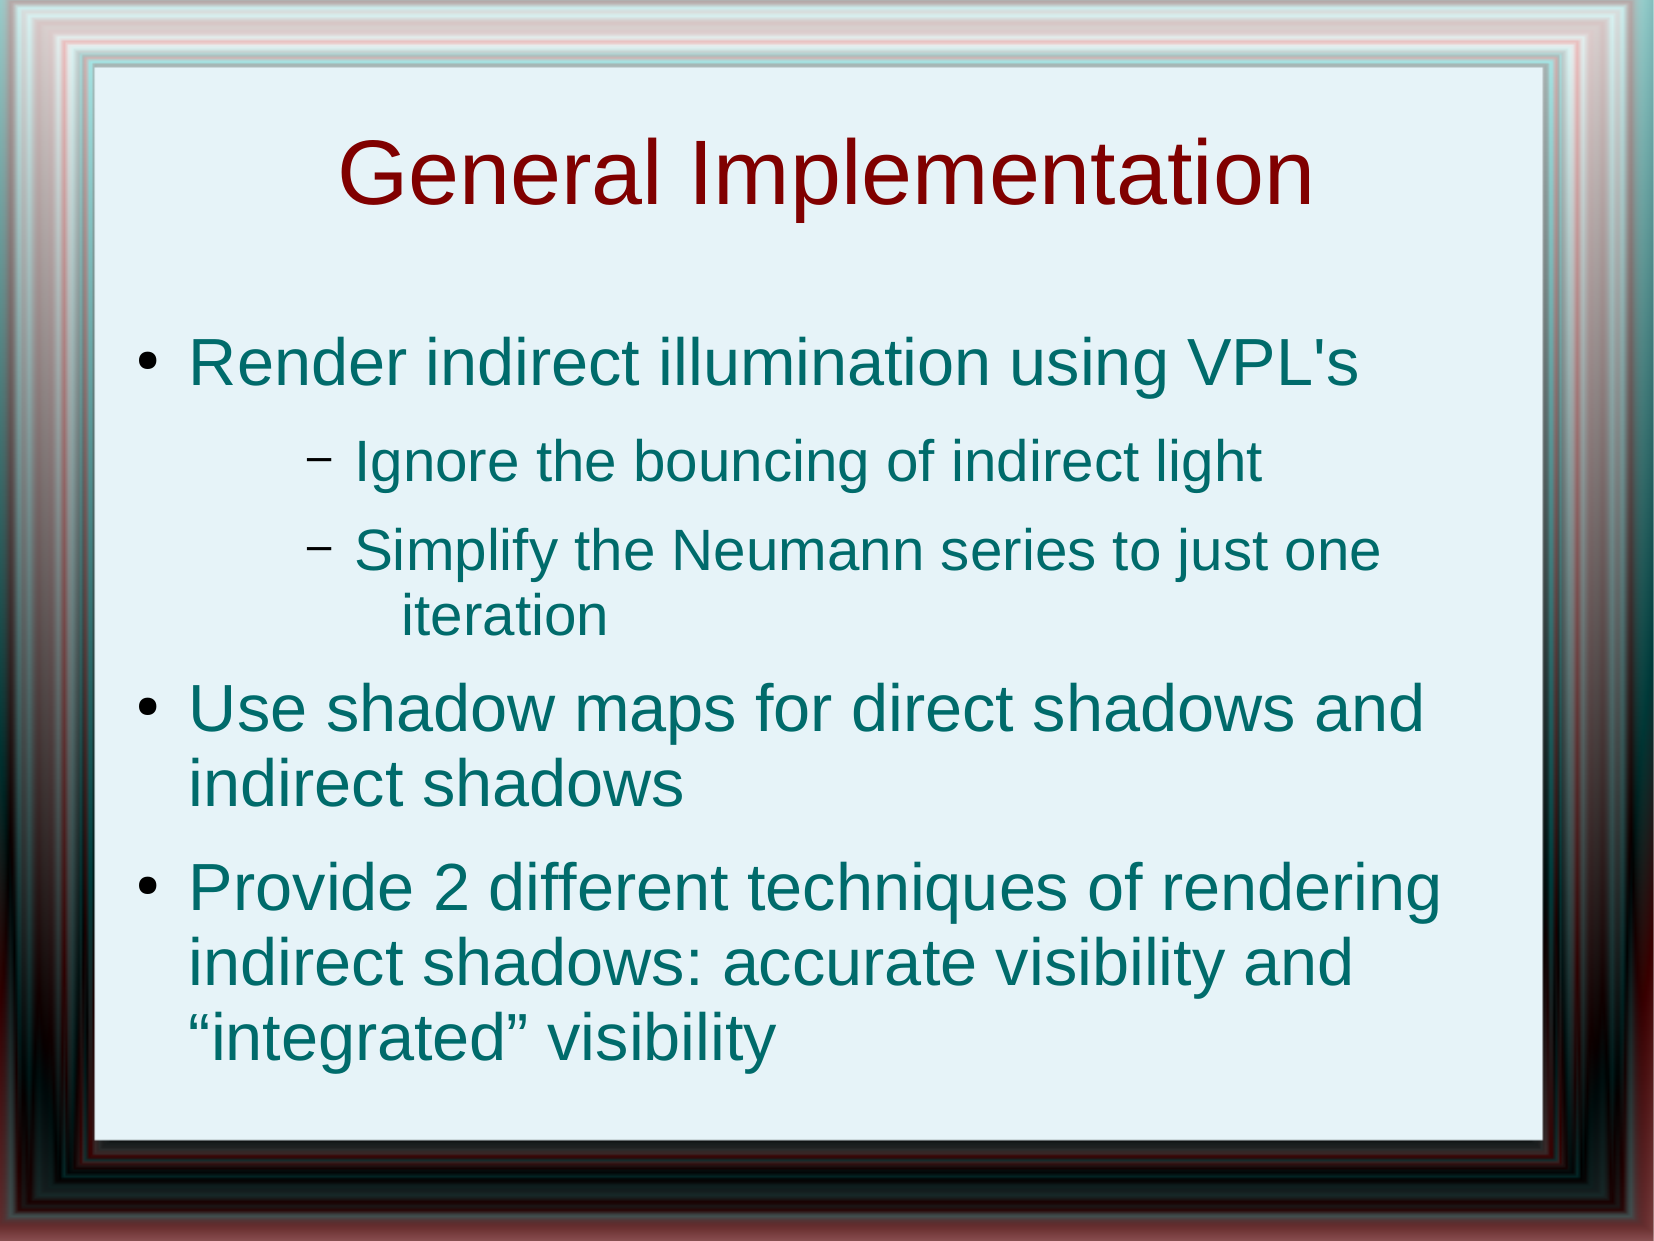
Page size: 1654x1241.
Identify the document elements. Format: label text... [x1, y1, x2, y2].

title General Implementation [118, 95, 1536, 250]
picture [0, 0, 1654, 1241]
list Render indirect illumination using VPL's Ignore the bouncing of indirect light Simplify the Neumann series to just one iteration Use shadow maps for direct shadows and indirect shadows Provide 2 different techniques of rendering indirect shadows: accurate visibility and “integrated” visibility [118, 324, 1506, 1075]
